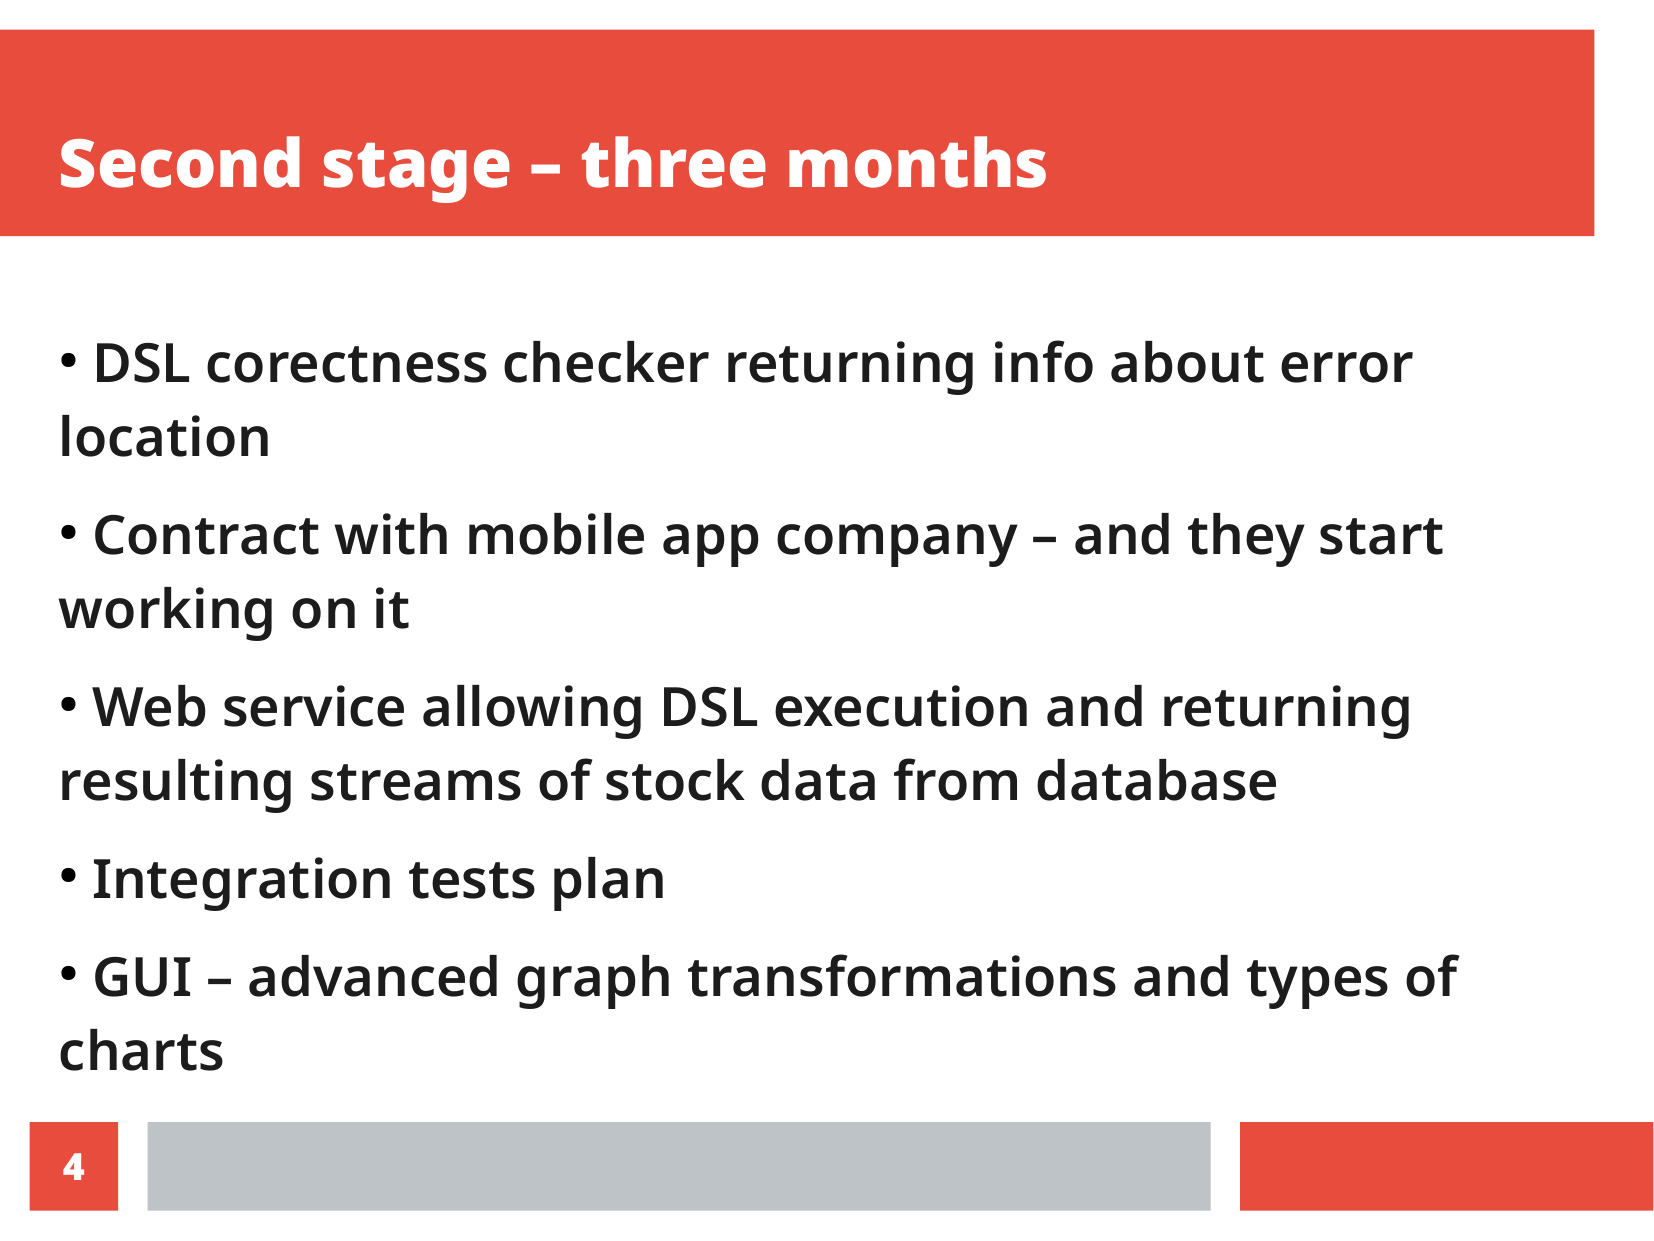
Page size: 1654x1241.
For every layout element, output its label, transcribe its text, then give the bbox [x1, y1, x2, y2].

list DSL corectness checker returning info about error location Contract with mobile app company – and they start working on it Web service allowing DSL execution and returning resulting streams of stock data from database Integration tests plan GUI – advanced graph transformations and types of charts [59, 324, 1565, 1093]
title Second stage – three months [59, 59, 1595, 207]
